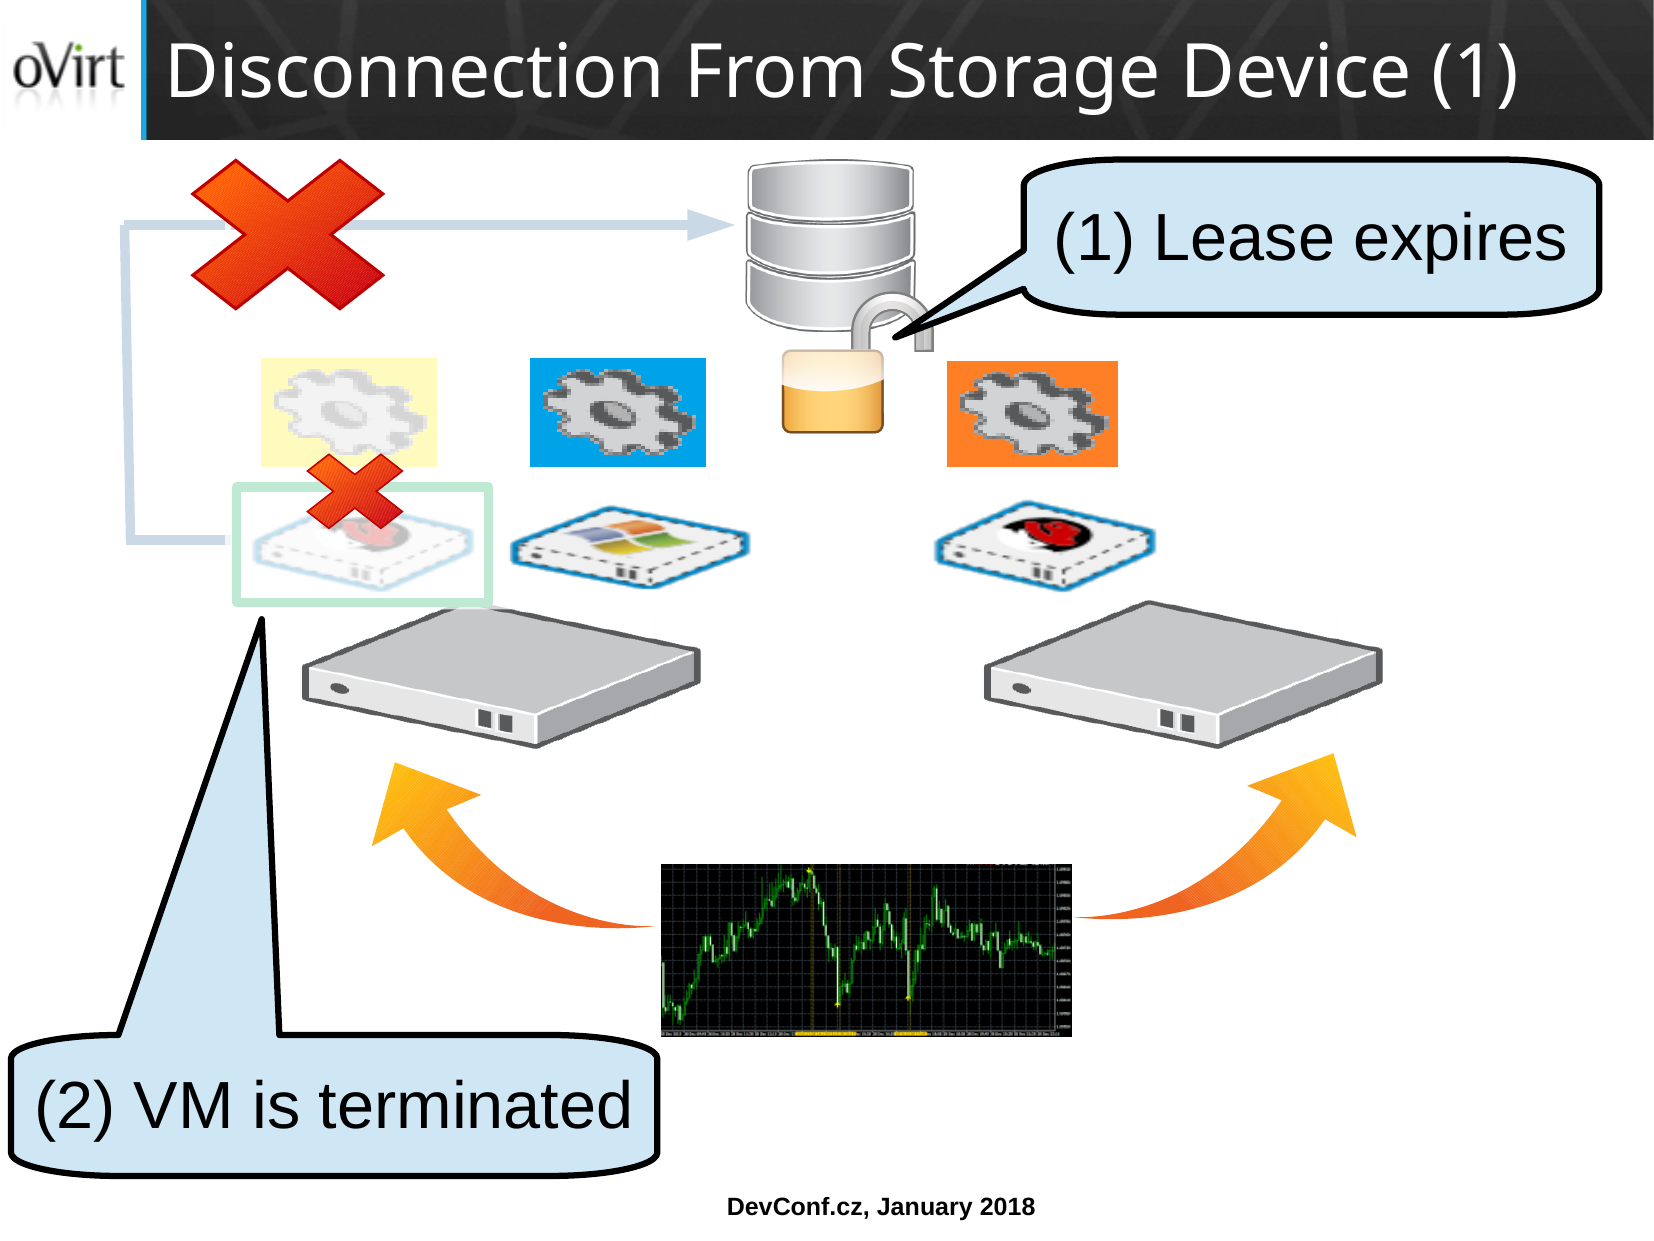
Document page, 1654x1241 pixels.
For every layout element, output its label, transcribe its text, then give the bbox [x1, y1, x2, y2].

text_box [112, 159, 746, 616]
picture [272, 426, 437, 556]
picture [544, 370, 695, 454]
text_box (1) Lease expires [895, 159, 1600, 338]
picture [369, 760, 658, 933]
text_box (2) VM is terminated [10, 619, 658, 1176]
picture [746, 159, 1118, 467]
title Disconnection From Storage Device (1) [164, 11, 1653, 126]
picture [261, 485, 764, 758]
picture [0, 0, 1654, 363]
picture [661, 491, 1432, 1037]
